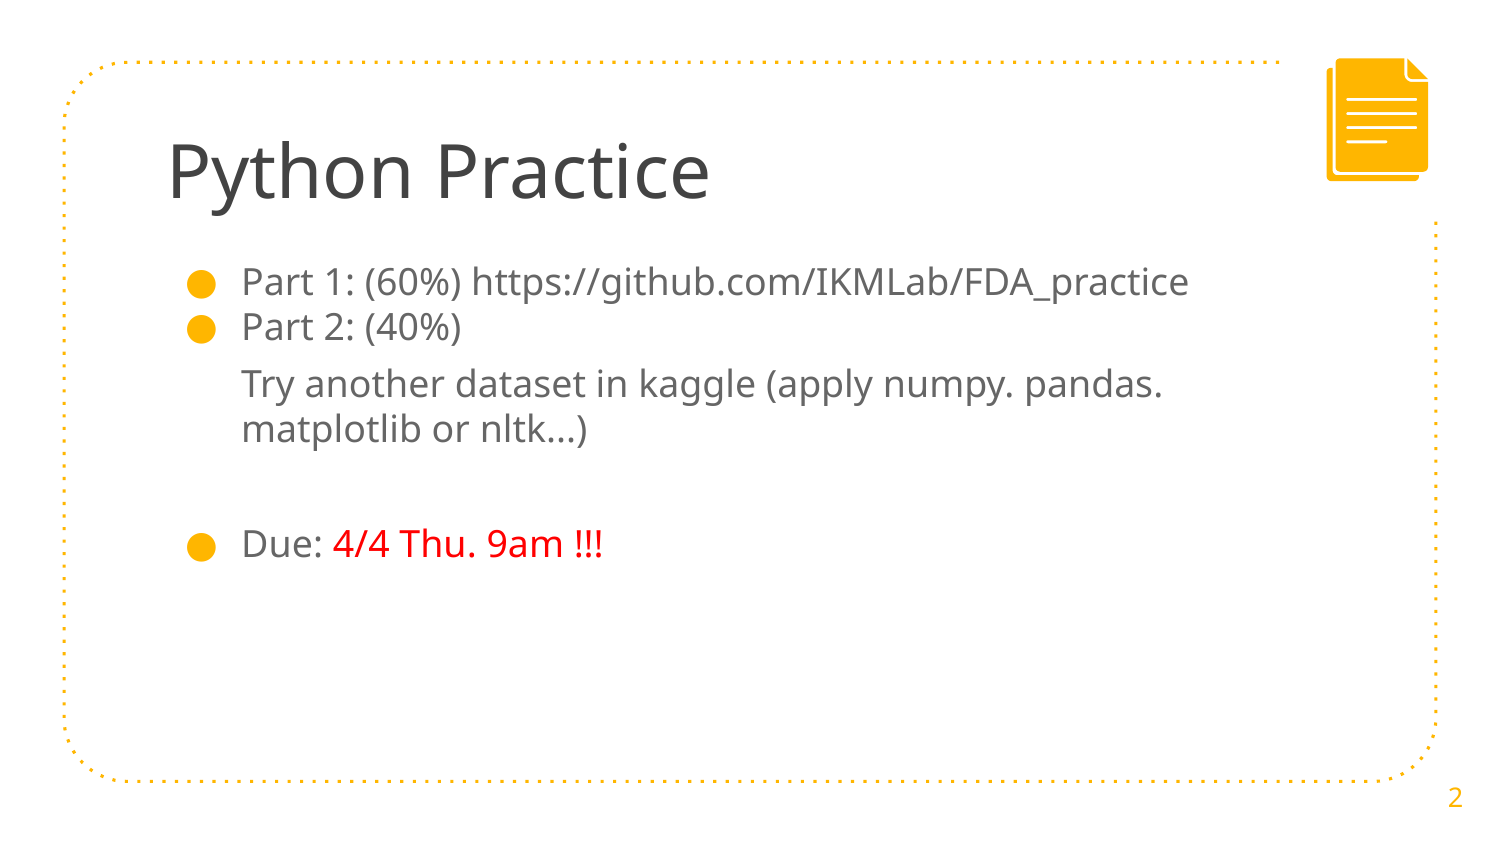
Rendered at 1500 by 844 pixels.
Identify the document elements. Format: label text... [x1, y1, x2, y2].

text_box [1326, 67, 1419, 182]
text_box [1335, 58, 1429, 172]
text_box [1407, 58, 1429, 80]
slide_number 1 [1411, 753, 1500, 844]
title Python Practice [151, 108, 1278, 218]
list Part 1: (60%) https://github.com/IKMLab/FDA_practice Part 2: (40%) Try another dataset in kaggle (apply numpy. pandas. matplotlib or nltk...) Due: 4/4 Thu. 9am !!! [151, 242, 1327, 753]
